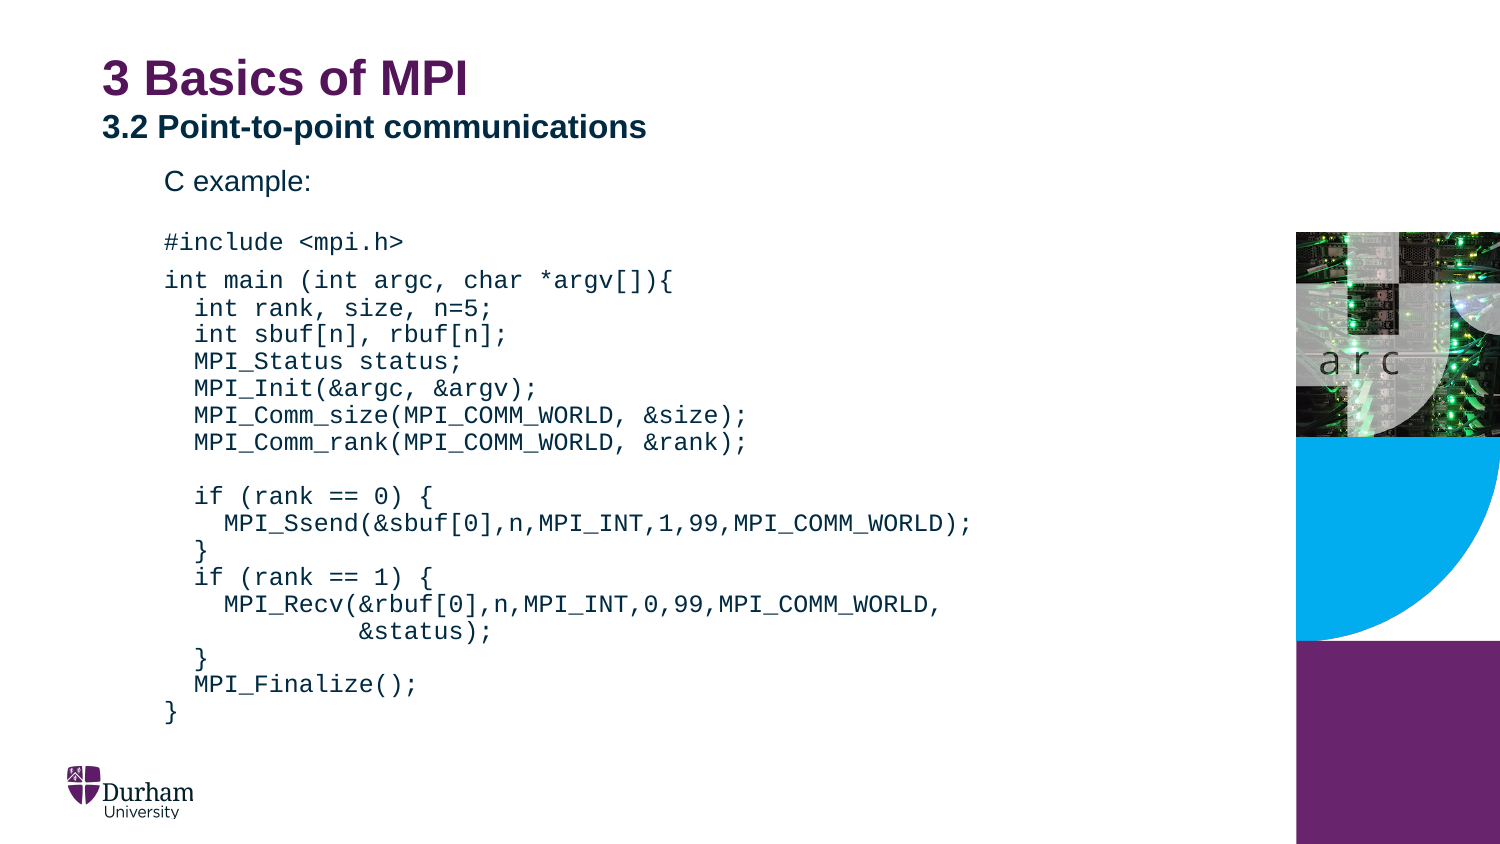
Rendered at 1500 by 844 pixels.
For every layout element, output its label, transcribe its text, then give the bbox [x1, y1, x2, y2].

picture [1332, 467, 1500, 640]
picture [67, 766, 193, 819]
title 3 Basics of MPI 3.2 Point-to-point communications [101, 45, 1399, 187]
picture [1296, 232, 1500, 436]
text_box [1296, 640, 1500, 844]
list C example: #include <mpi.h> int main (int argc, char *argv[]){ int rank, size, n=5; int sbuf[n], rbuf[n]; MPI_Status status; MPI_Init(&argc, &argv); MPI_Comm_size(MPI_COMM_WORLD, &size); MPI_Comm_rank(MPI_COMM_WORLD, &rank); if (rank == 0) { MPI_Ssend(&sbuf[0],n,MPI_INT,1,99,MPI_COMM_WORLD); } if (rank == 1) { MPI_Recv(&rbuf[0],n,MPI_INT,0,99,MPI_COMM_WORLD, &status); } MPI_Finalize(); } [163, 166, 1215, 751]
